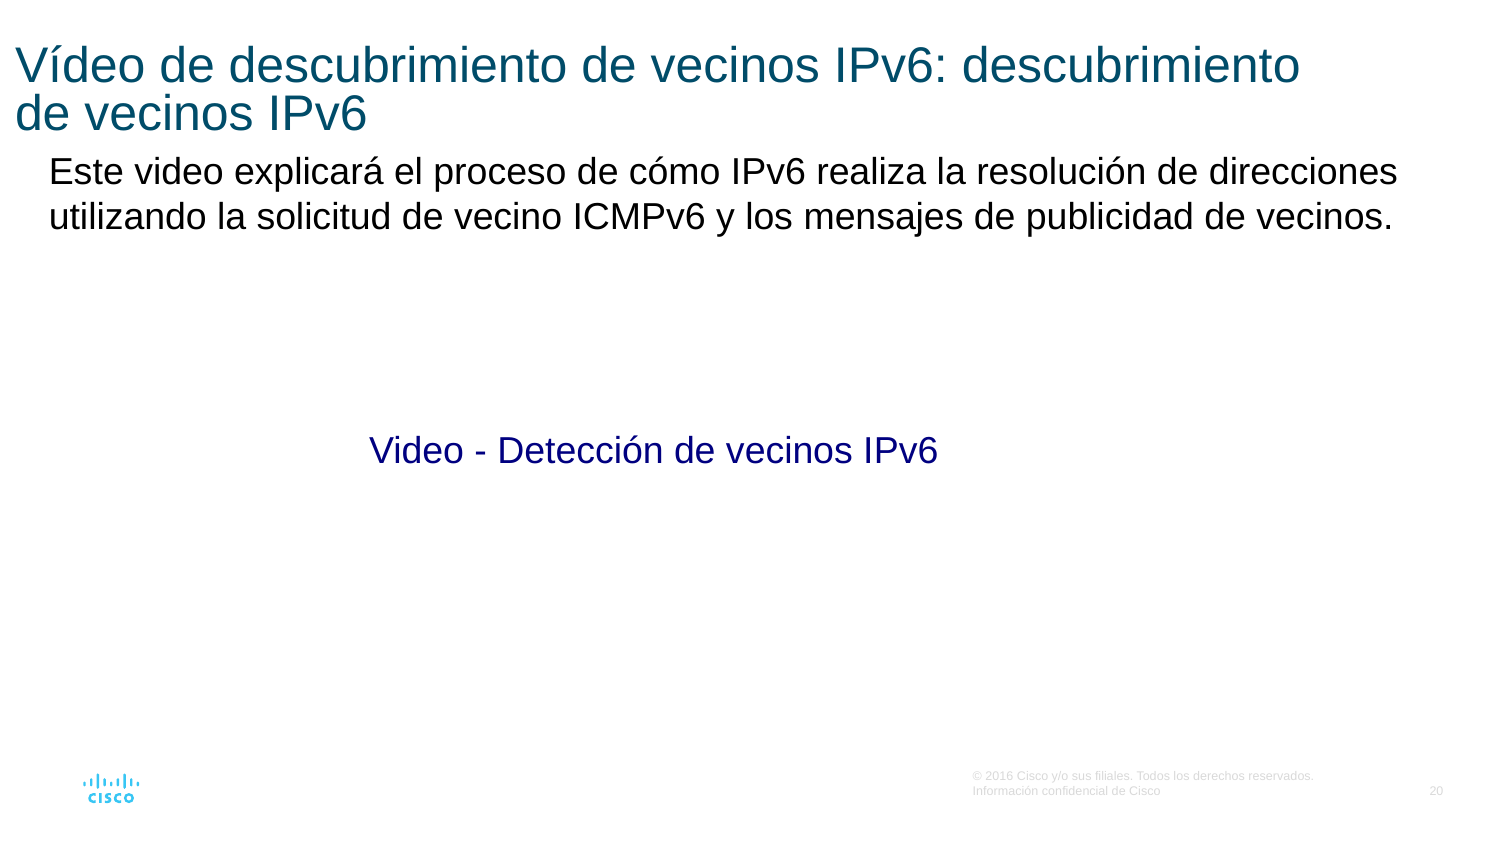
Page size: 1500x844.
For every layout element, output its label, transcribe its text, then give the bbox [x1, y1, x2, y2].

text_box Video - Detección de vecinos IPv6 [354, 422, 1103, 498]
list Este video explicará el proceso de cómo IPv6 realiza la resolución de direcciones utilizando la solicitud de vecino ICMPv6 y los mensajes de publicidad de vecinos. [34, 139, 1437, 266]
title Vídeo de descubrimiento de vecinos IPv6: descubrimiento de vecinos IPv6 [0, 0, 1369, 121]
